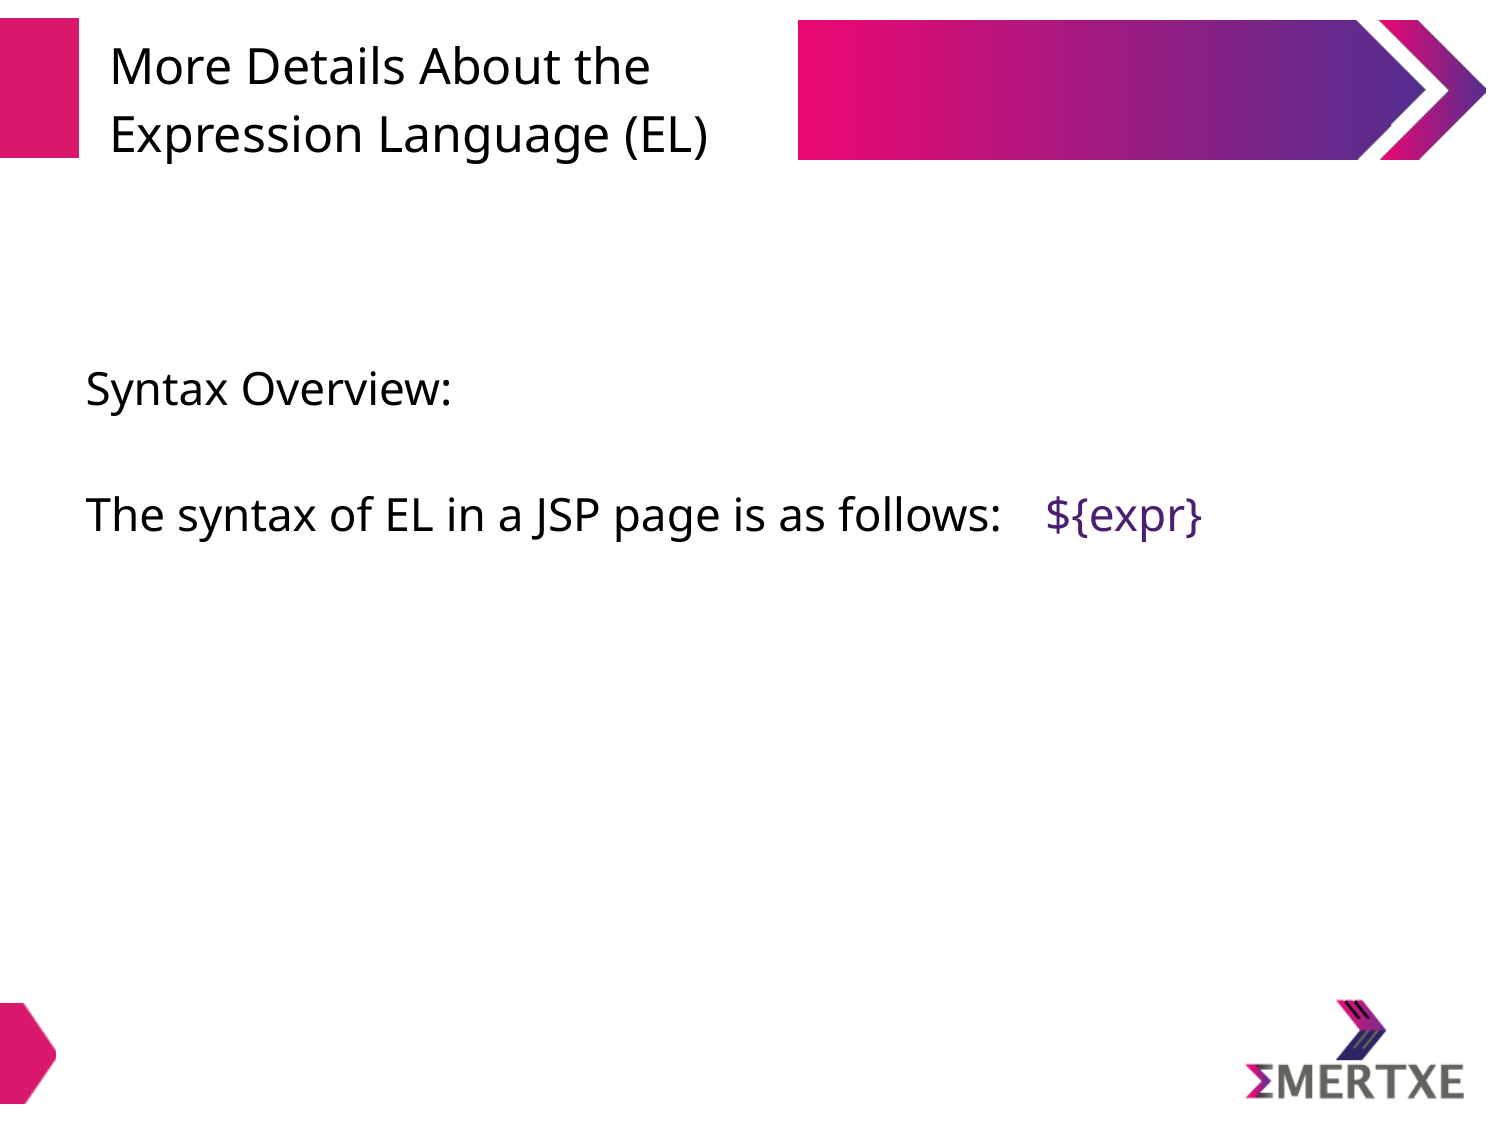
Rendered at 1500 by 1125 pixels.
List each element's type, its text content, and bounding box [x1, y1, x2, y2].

picture [798, 20, 1486, 160]
text_box Syntax Overview: The syntax of EL in a JSP page is as follows: ${expr} [70, 224, 1430, 591]
picture [1245, 996, 1465, 1099]
text_box More Details About the Expression Language (EL) [94, 23, 780, 215]
